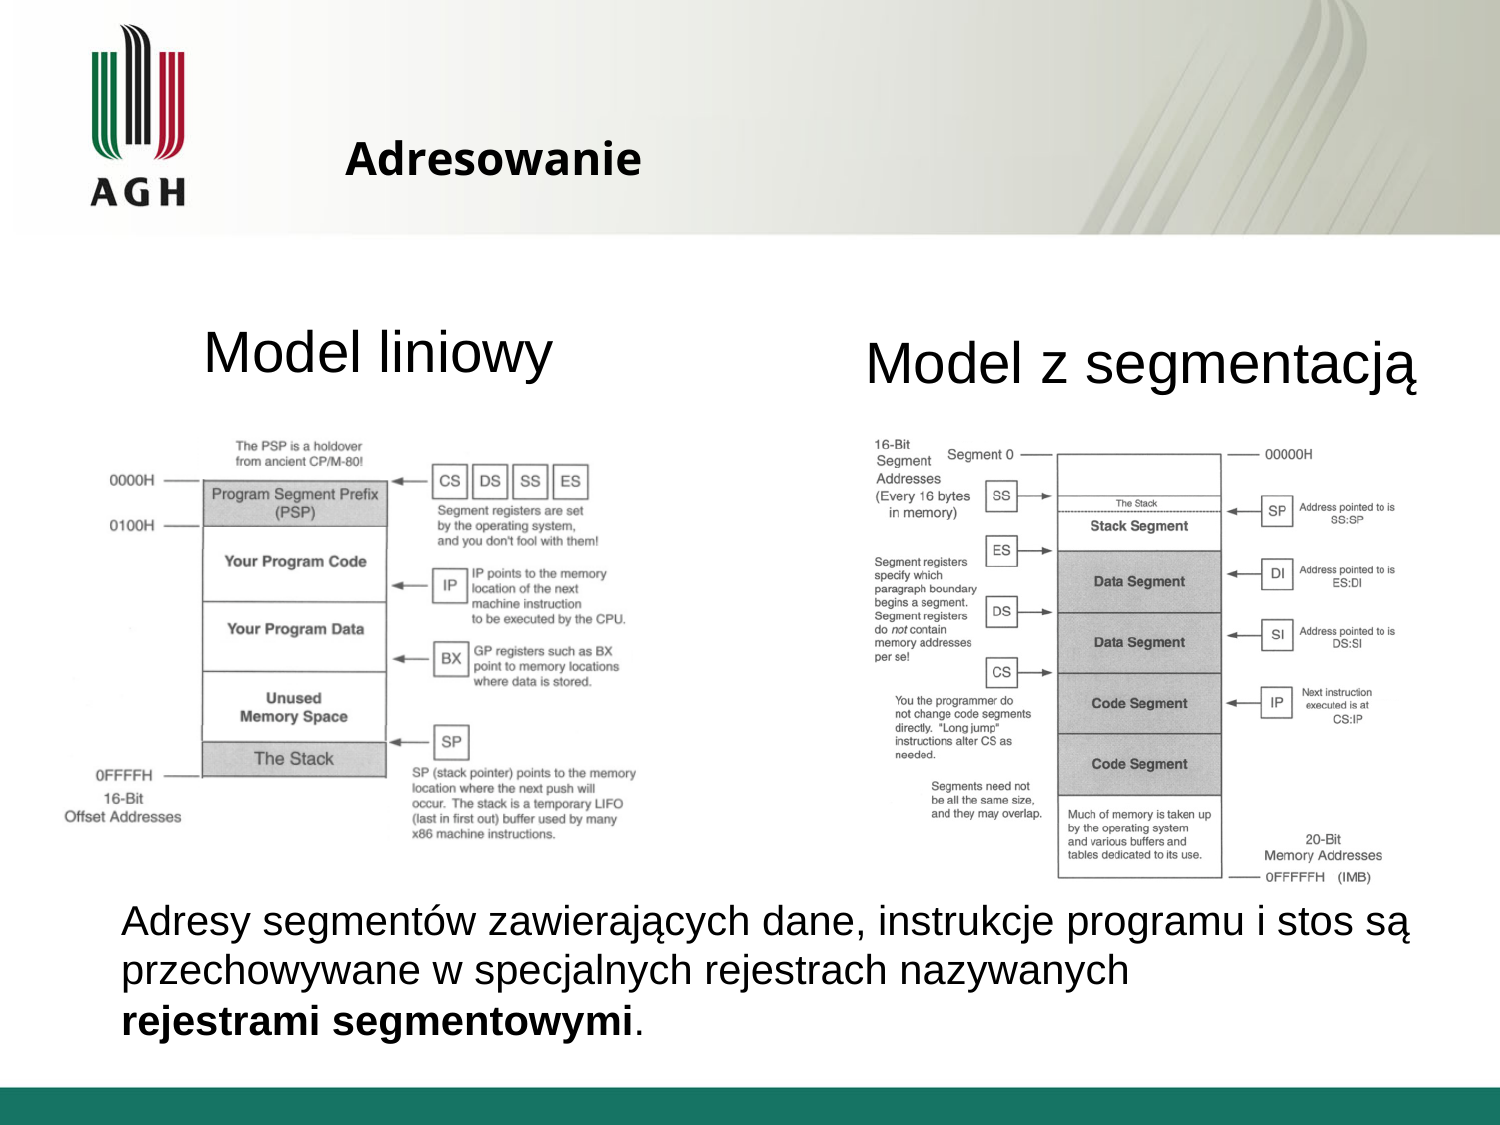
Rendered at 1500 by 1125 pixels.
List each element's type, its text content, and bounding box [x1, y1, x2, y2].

picture [0, 0, 1500, 1125]
title Adresowanie [330, 94, 1312, 221]
text_box Model z segmentacją [850, 317, 1465, 473]
text_box Model liniowy [188, 307, 733, 392]
text_box Adresy segmentów zawierających dane, instrukcje programu i stos są przechowywane w specjalnych rejestrach nazywanych rejestrami segmentowymi. [106, 885, 1465, 1051]
